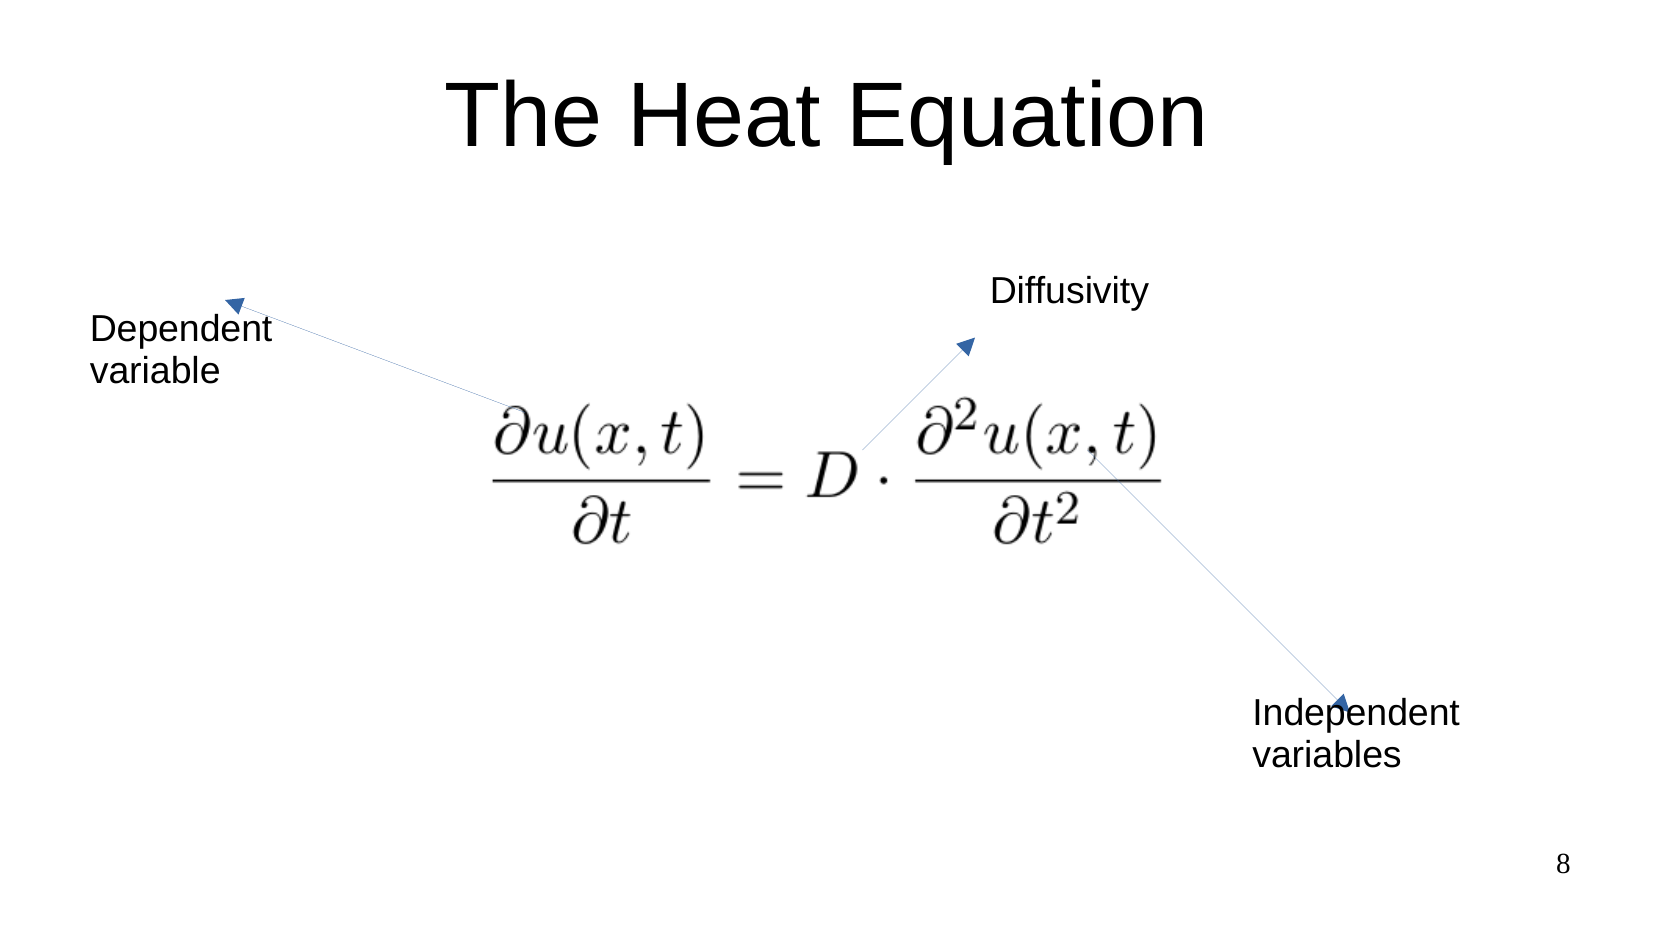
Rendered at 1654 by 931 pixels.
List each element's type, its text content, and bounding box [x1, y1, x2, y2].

text_box Diffusivity [975, 262, 1238, 320]
text_box Dependent variable [75, 300, 301, 399]
picture [421, 337, 1238, 571]
text_box Independent variables [1237, 684, 1501, 826]
title The Heat Equation [82, 37, 1571, 193]
